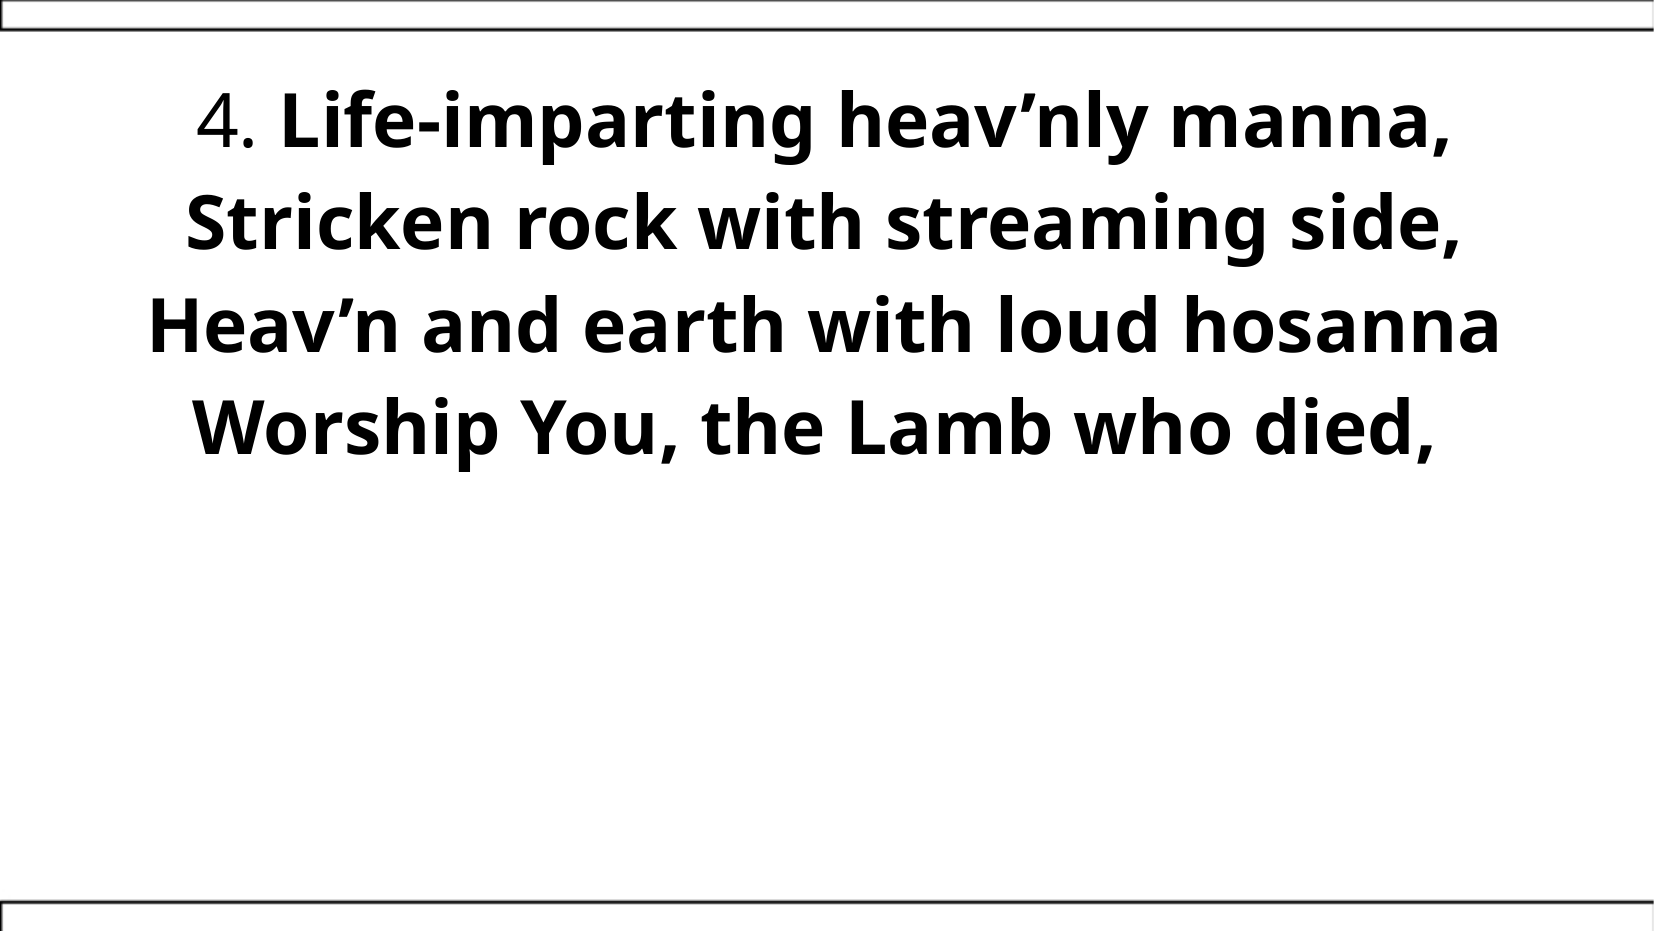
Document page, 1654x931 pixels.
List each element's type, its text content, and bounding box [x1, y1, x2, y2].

picture [0, 0, 1654, 931]
text_box 4. Life-imparting heav’nly manna, Stricken rock with streaming side, Heav’n and earth with loud hosanna Worship You, the Lamb who died, [75, 60, 1576, 496]
